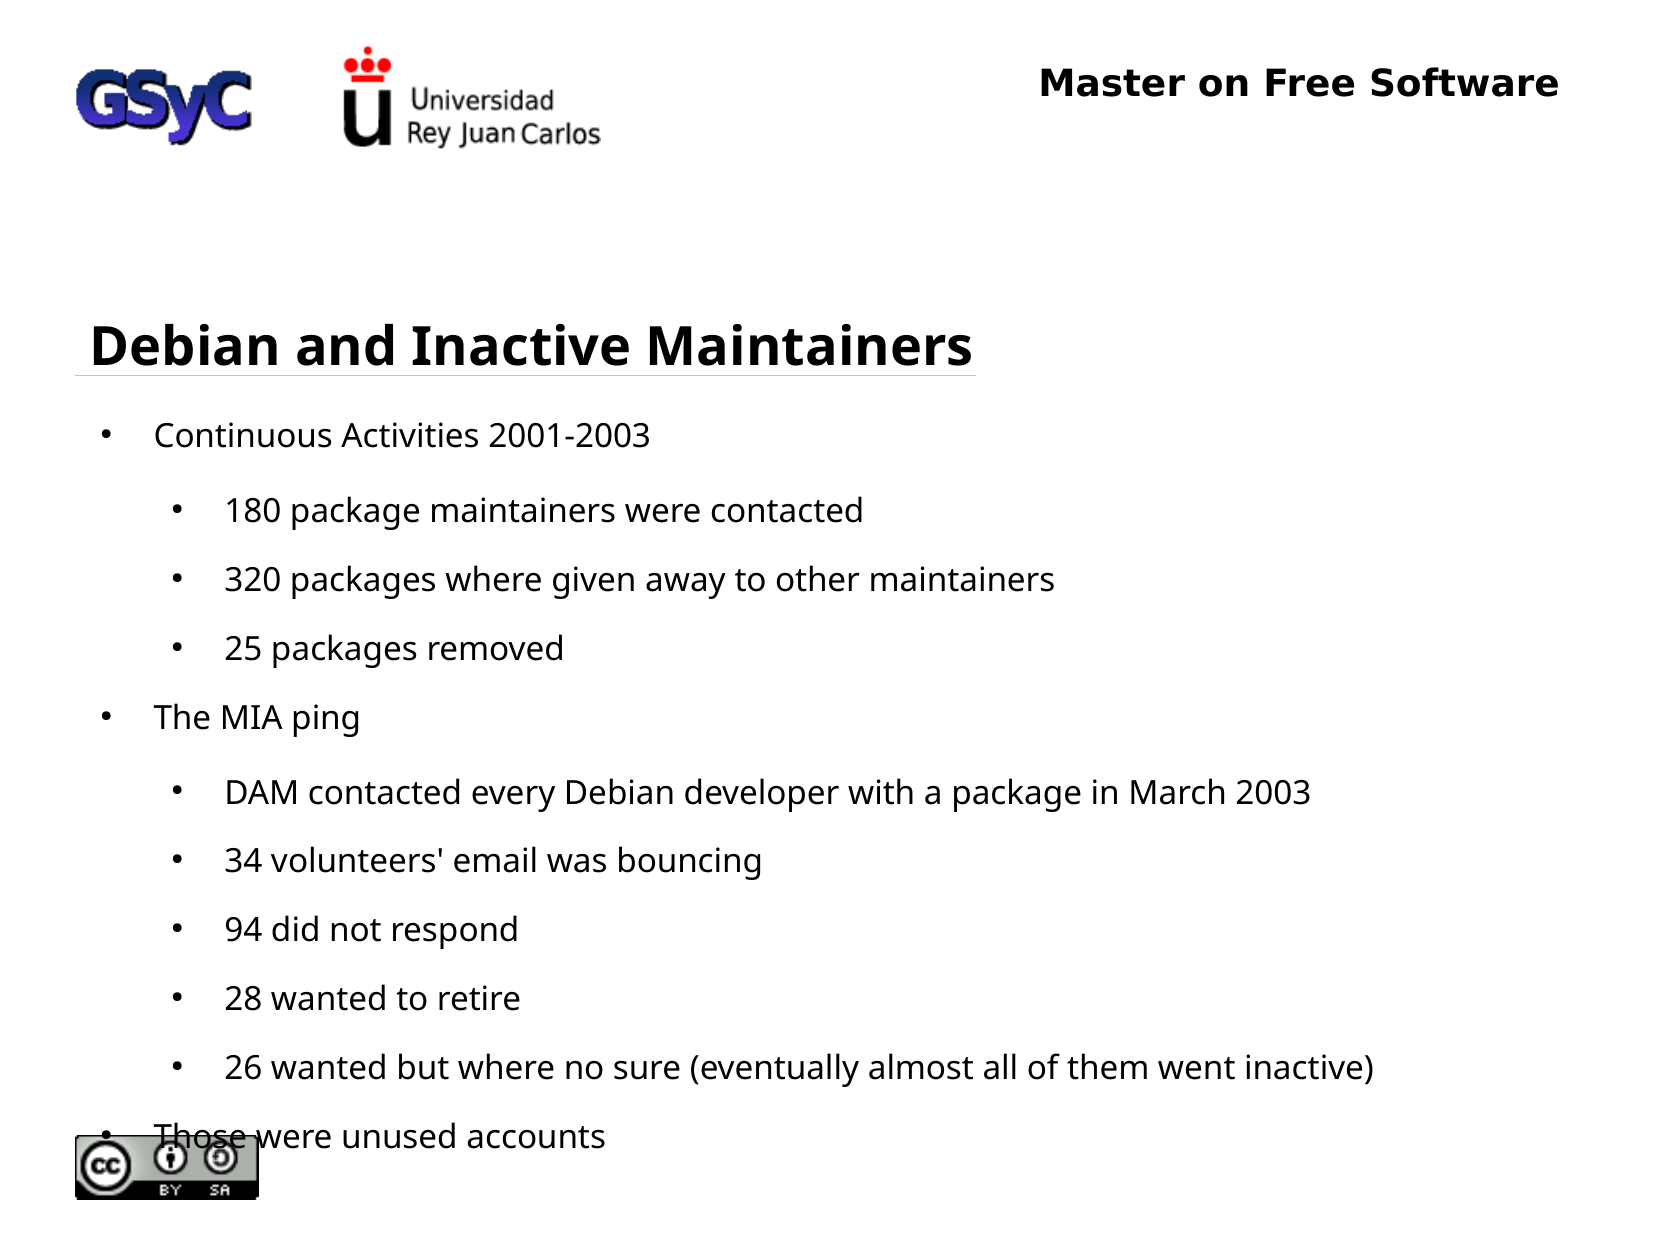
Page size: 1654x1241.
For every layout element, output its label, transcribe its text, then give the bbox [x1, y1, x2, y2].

text_box Debian and Inactive Maintainers [75, 300, 1538, 381]
picture [75, 46, 601, 150]
list Continuous Activities 2001-2003 180 package maintainers were contacted 320 packages where given away to other maintainers 25 packages removed The MIA ping DAM contacted every Debian developer with a package in March 2003 34 volunteers' email was bouncing 94 did not respond 28 wanted to retire 26 wanted but where no sure (eventually almost all of them went inactive) Those were unused accounts [82, 412, 1571, 1109]
text_box [75, 412, 1576, 1163]
picture [75, 1163, 259, 1200]
